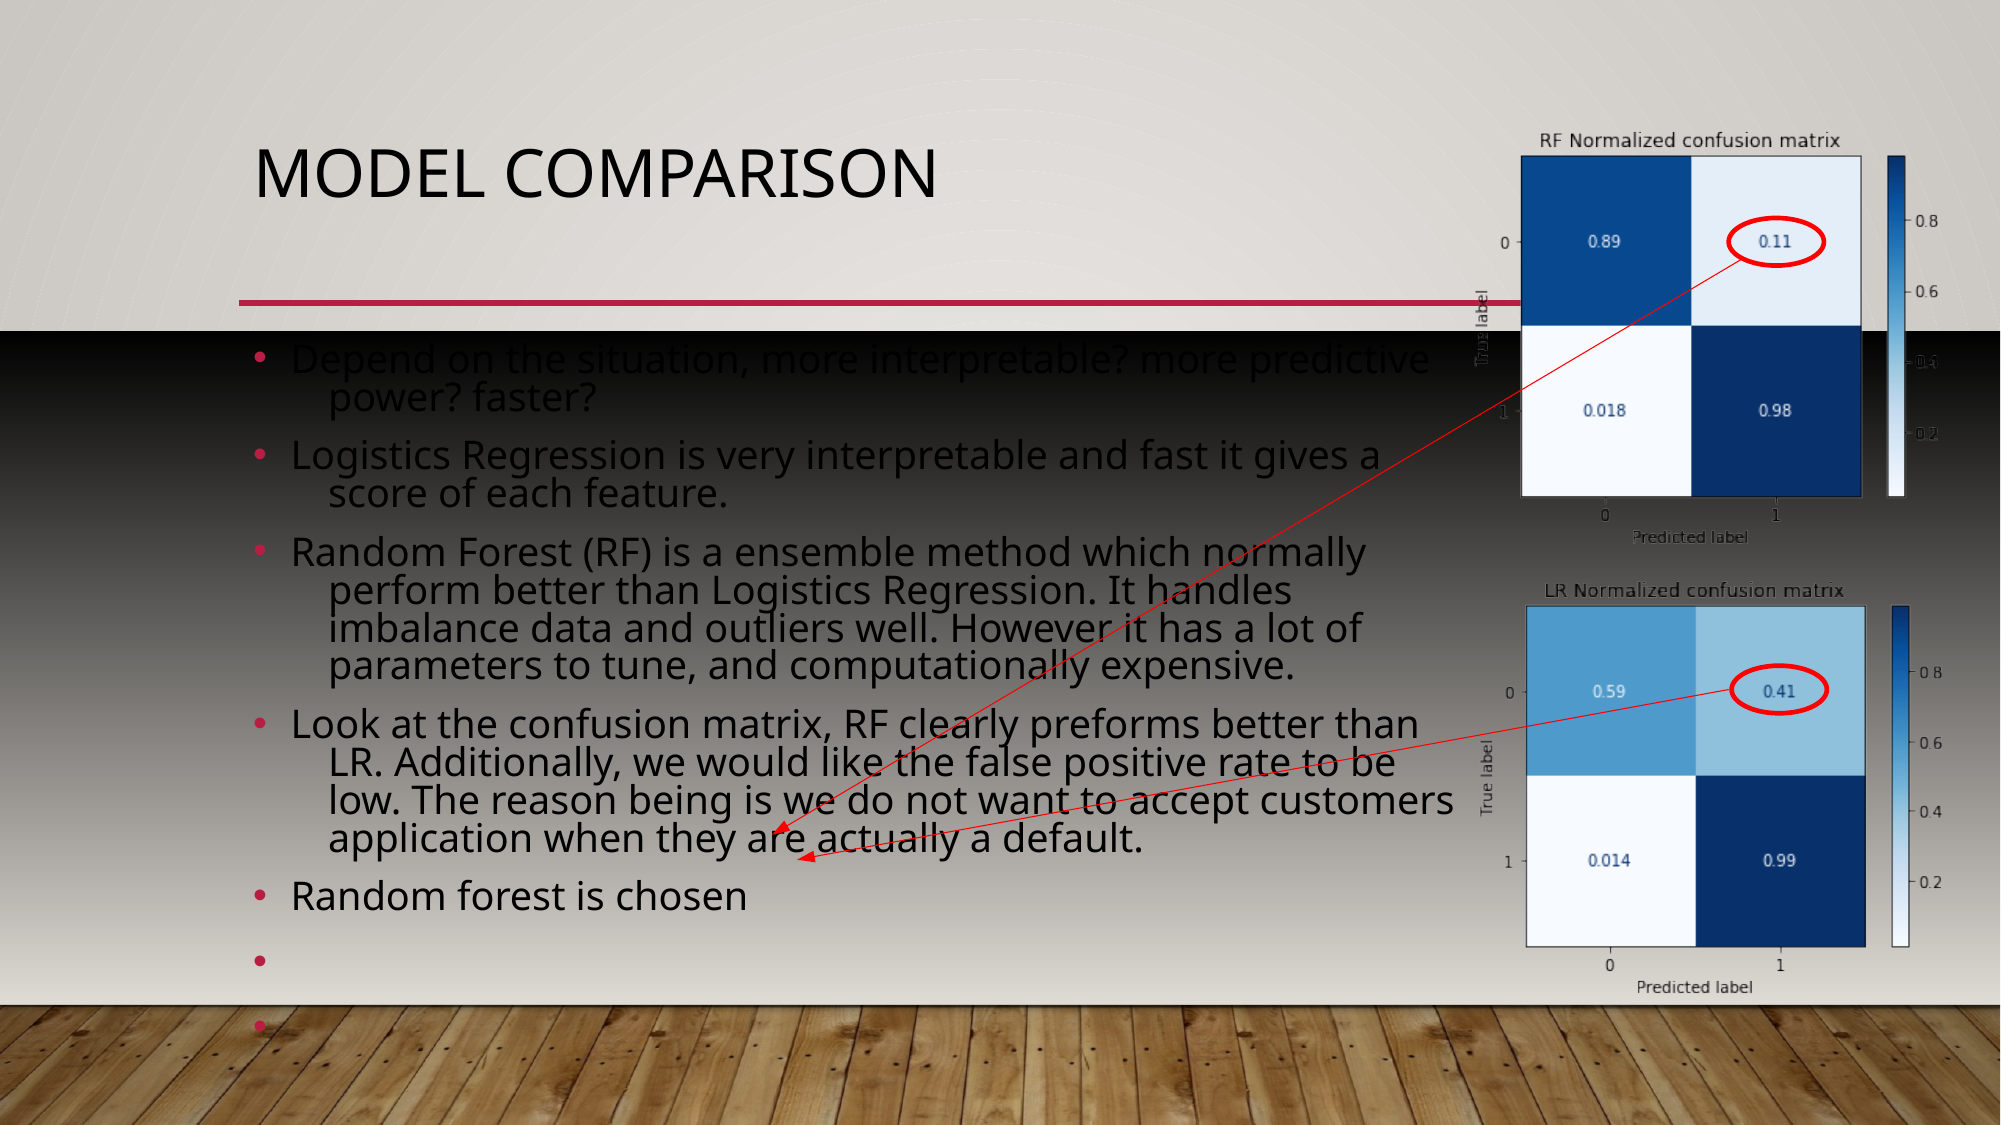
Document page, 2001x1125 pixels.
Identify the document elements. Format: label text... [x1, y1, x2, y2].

list Depend on the situation, more interpretable? more predictive power? faster? Logistics Regression is very interpretable and fast it gives a score of each feature. Random Forest (RF) is a ensemble method which normally perform better than Logistics Regression. It handles imbalance data and outliers well. However it has a lot of parameters to tune, and computationally expensive. Look at the confusion matrix, RF clearly preforms better than LR. Additionally, we would like the false positive rate to be low. The reason being is we do not want to accept customers application when they are actually a default. Random forest is chosen [238, 335, 1472, 975]
picture [1735, 669, 1824, 710]
picture [1732, 221, 1821, 263]
picture [1466, 121, 1950, 556]
picture [1471, 571, 1954, 1006]
title Model comparison [238, 131, 1466, 305]
